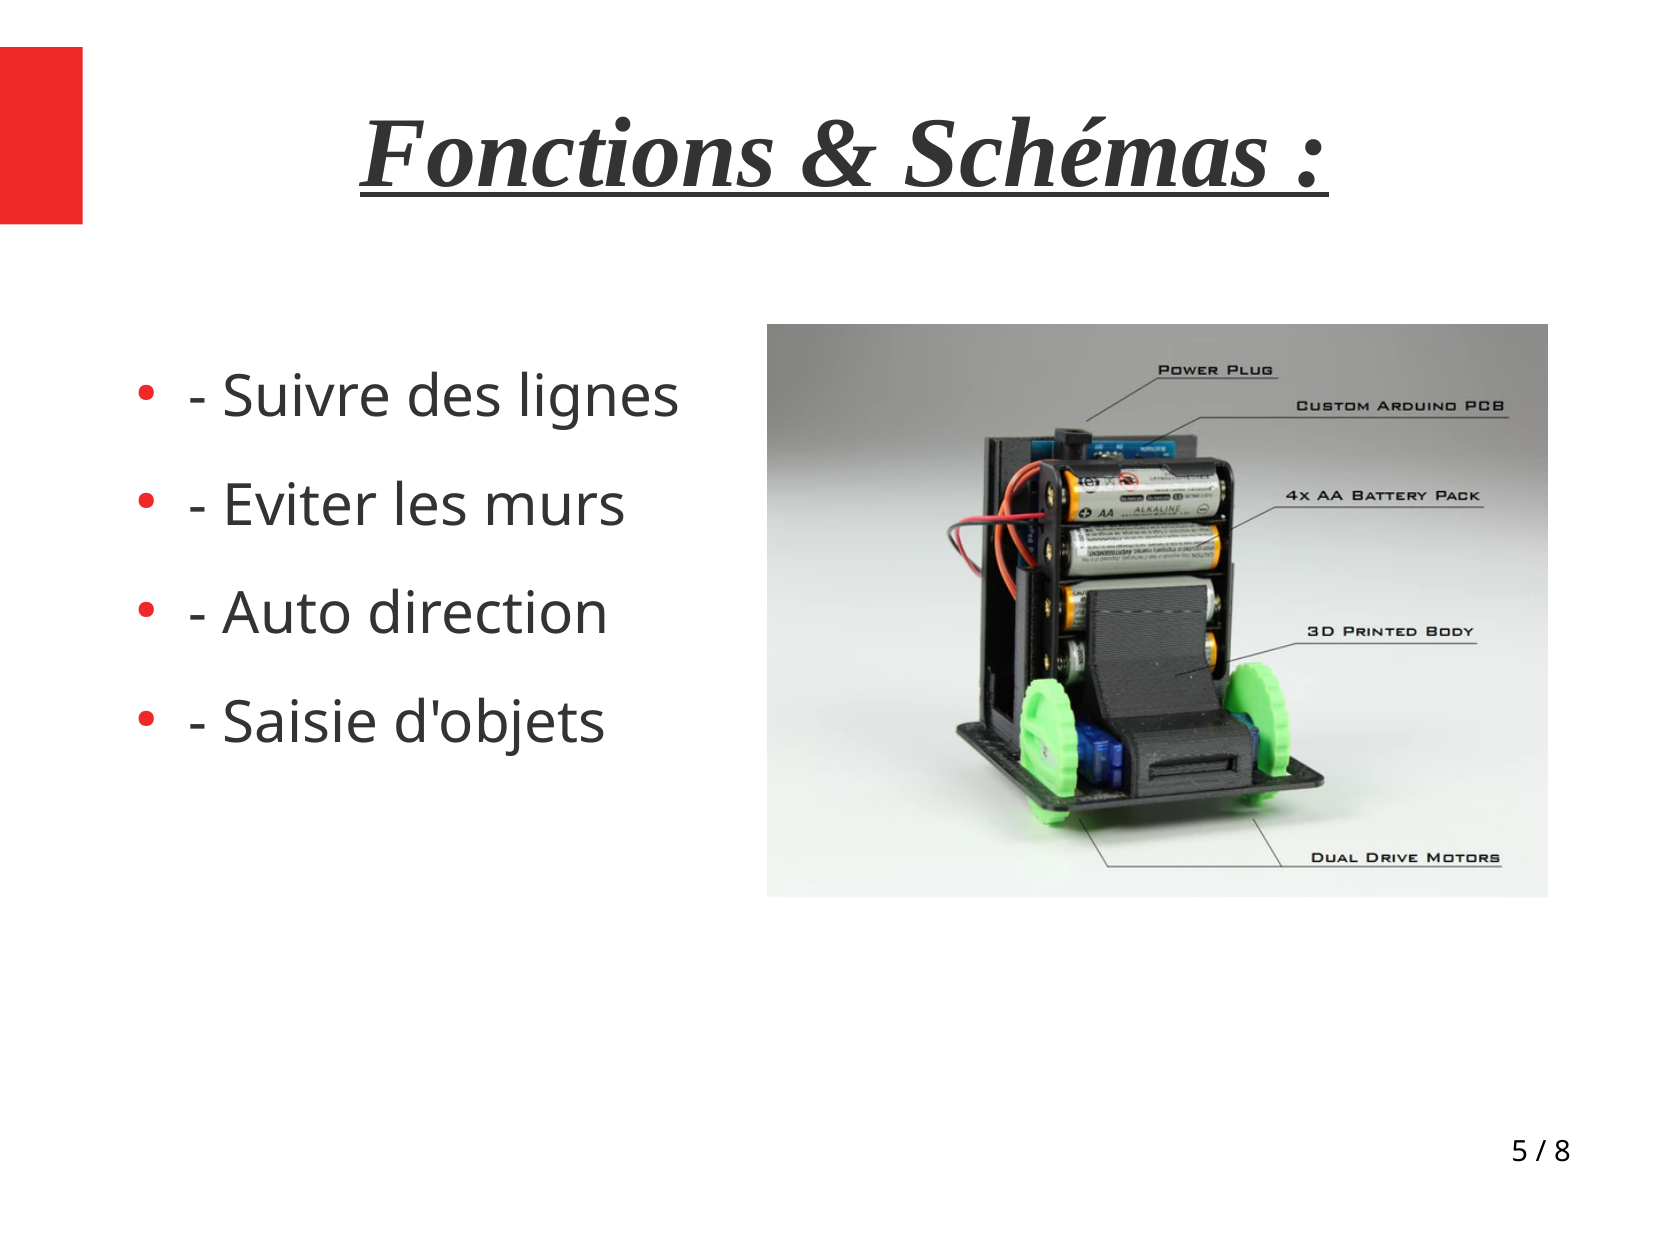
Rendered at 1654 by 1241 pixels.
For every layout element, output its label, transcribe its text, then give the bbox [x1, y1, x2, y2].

list - Suivre des lignes - Eviter les murs - Auto direction - Saisie d'objets [118, 354, 1536, 1074]
title Fonctions & Schémas : [118, 49, 1571, 257]
picture [767, 324, 1548, 898]
